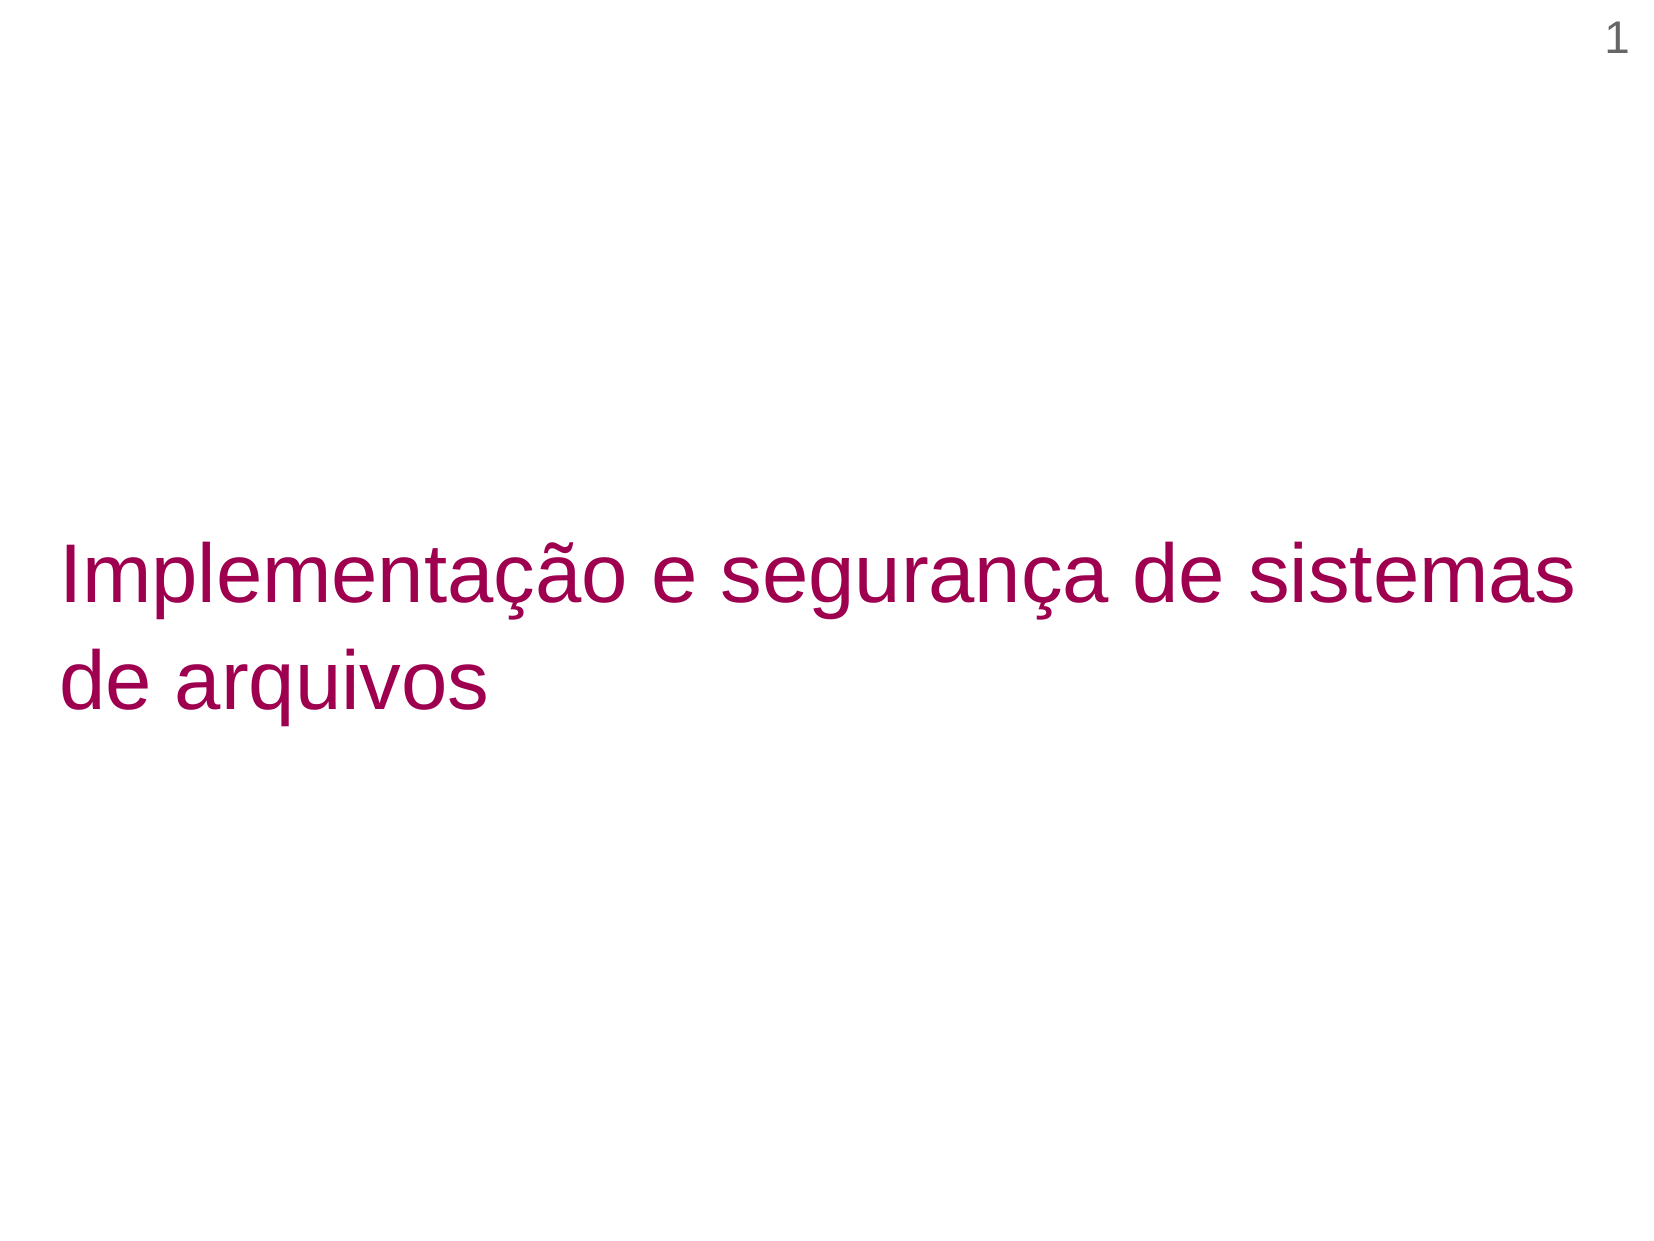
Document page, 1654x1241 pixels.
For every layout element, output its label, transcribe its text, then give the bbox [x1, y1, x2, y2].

title Implementação e segurança de sistemas de arquivos [59, 29, 1595, 1211]
